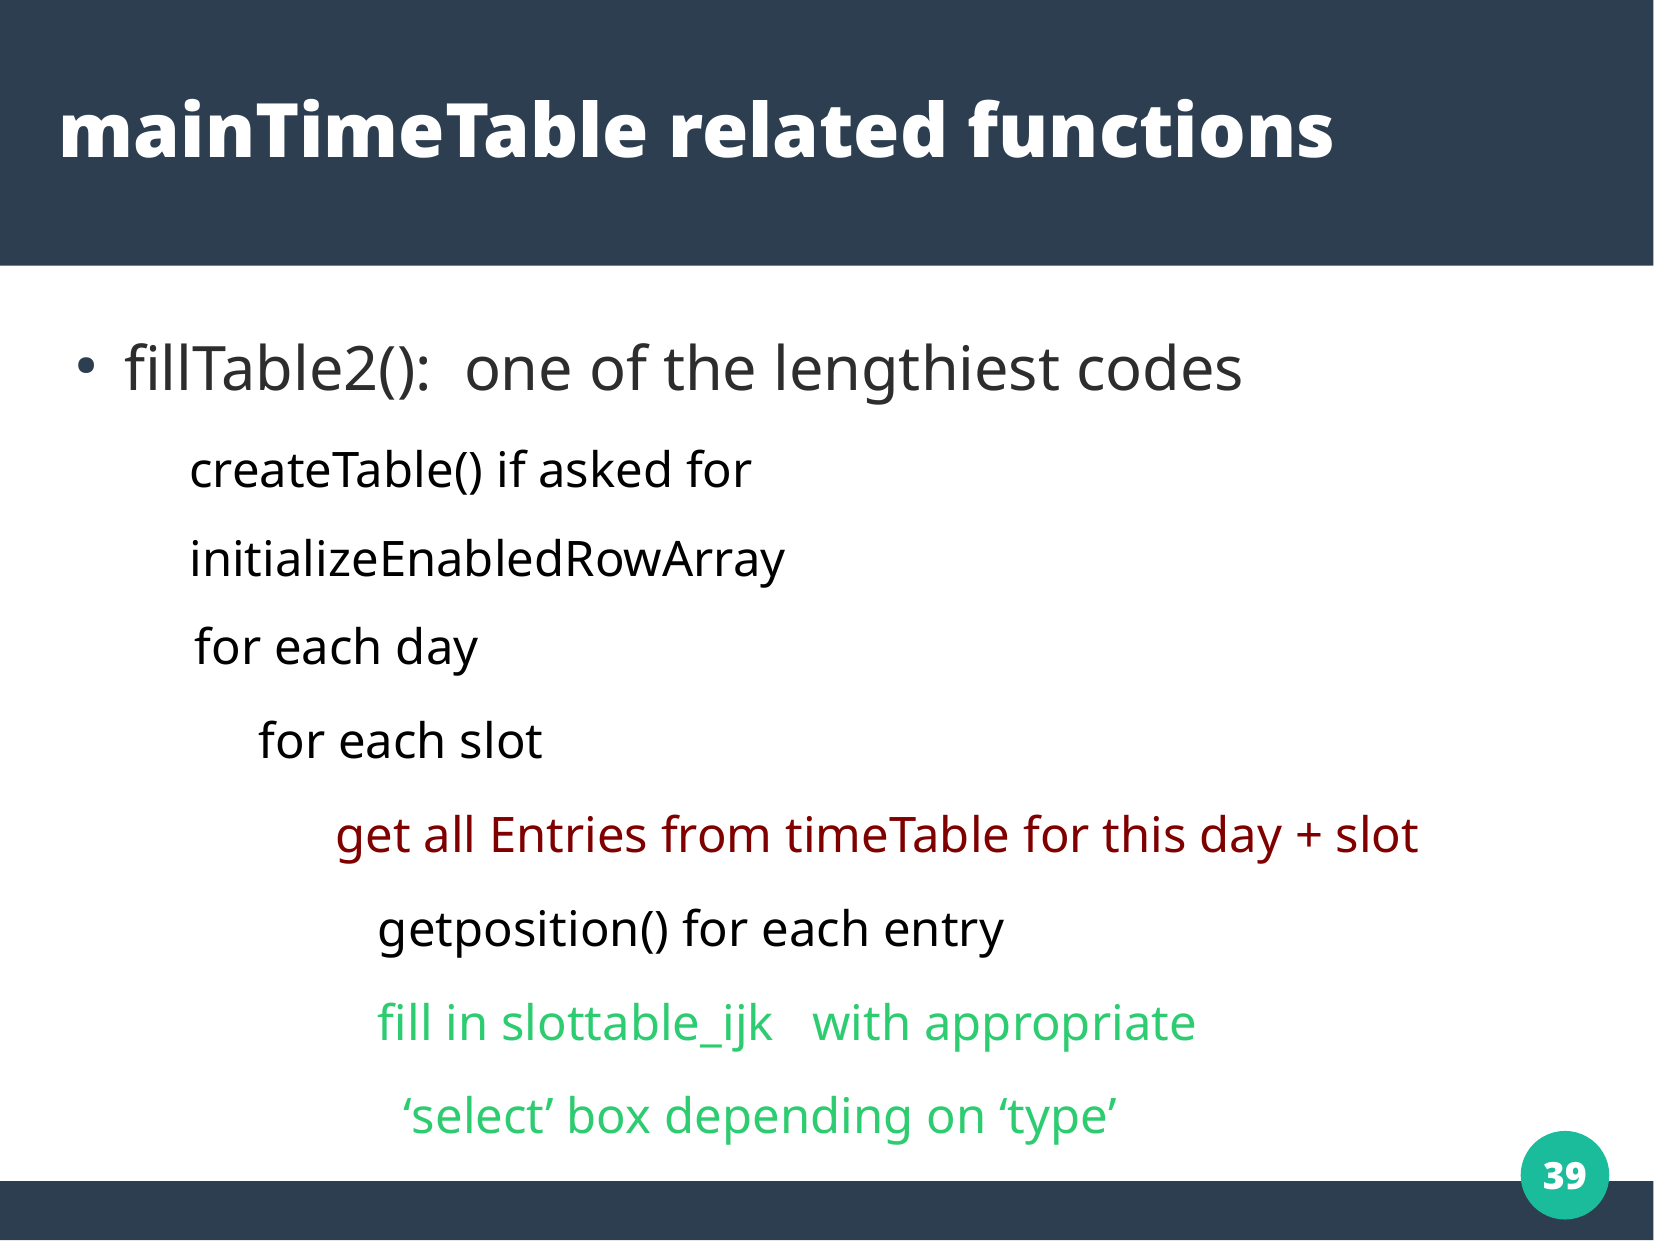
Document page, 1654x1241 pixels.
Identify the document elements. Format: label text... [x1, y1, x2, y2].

title mainTimeTable related functions [59, 49, 1595, 207]
list fillTable2(): one of the lengthiest codes createTable() if asked for initializeEnabledRowArray for each day for each slot get all Entries from timeTable for this day + slot getposition() for each entry fill in slottable_ijk with appropriate ‘select’ box depending on ‘type’ [59, 324, 1595, 1152]
